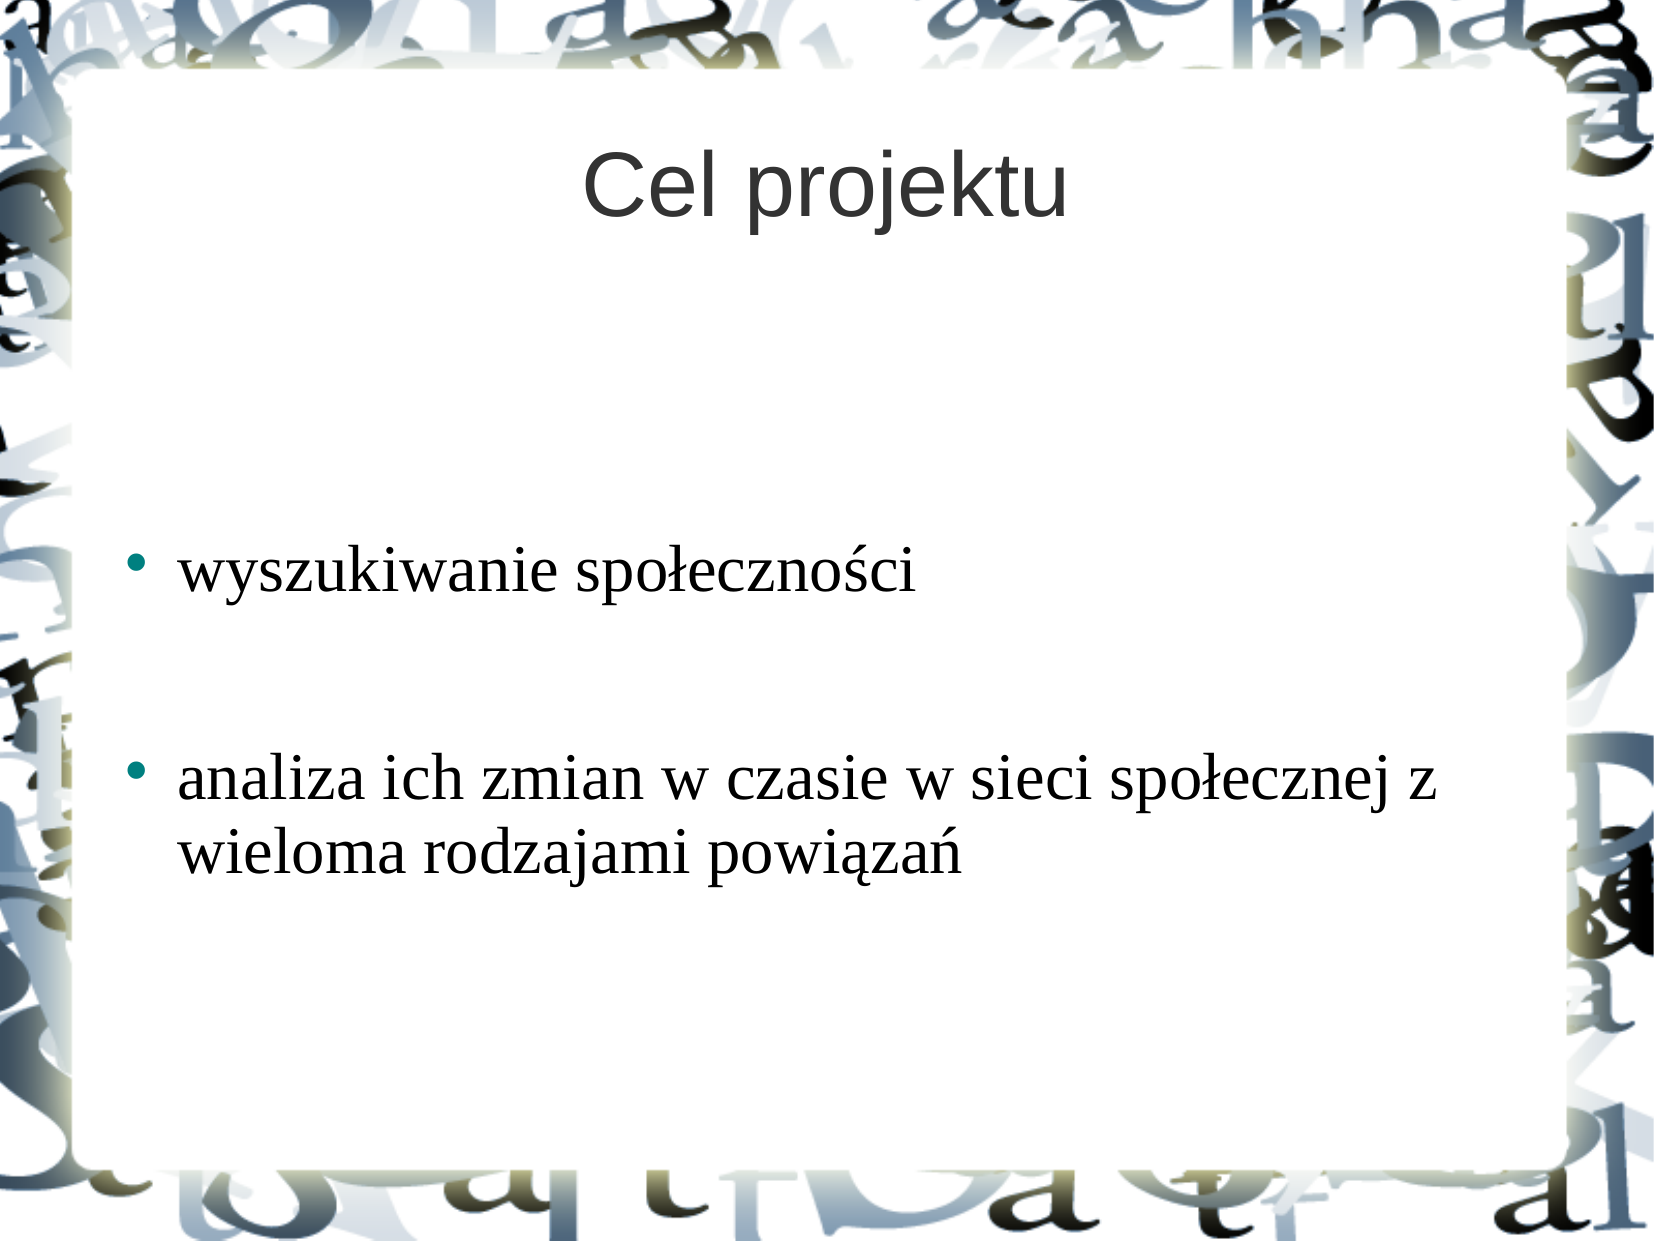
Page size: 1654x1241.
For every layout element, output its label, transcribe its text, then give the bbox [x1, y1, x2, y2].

title Cel projektu [82, 78, 1571, 287]
picture [0, 0, 1654, 1241]
list wyszukiwanie społeczności analiza ich zmian w czasie w sieci społecznej z wieloma rodzajami powiązań [106, 313, 1530, 1013]
